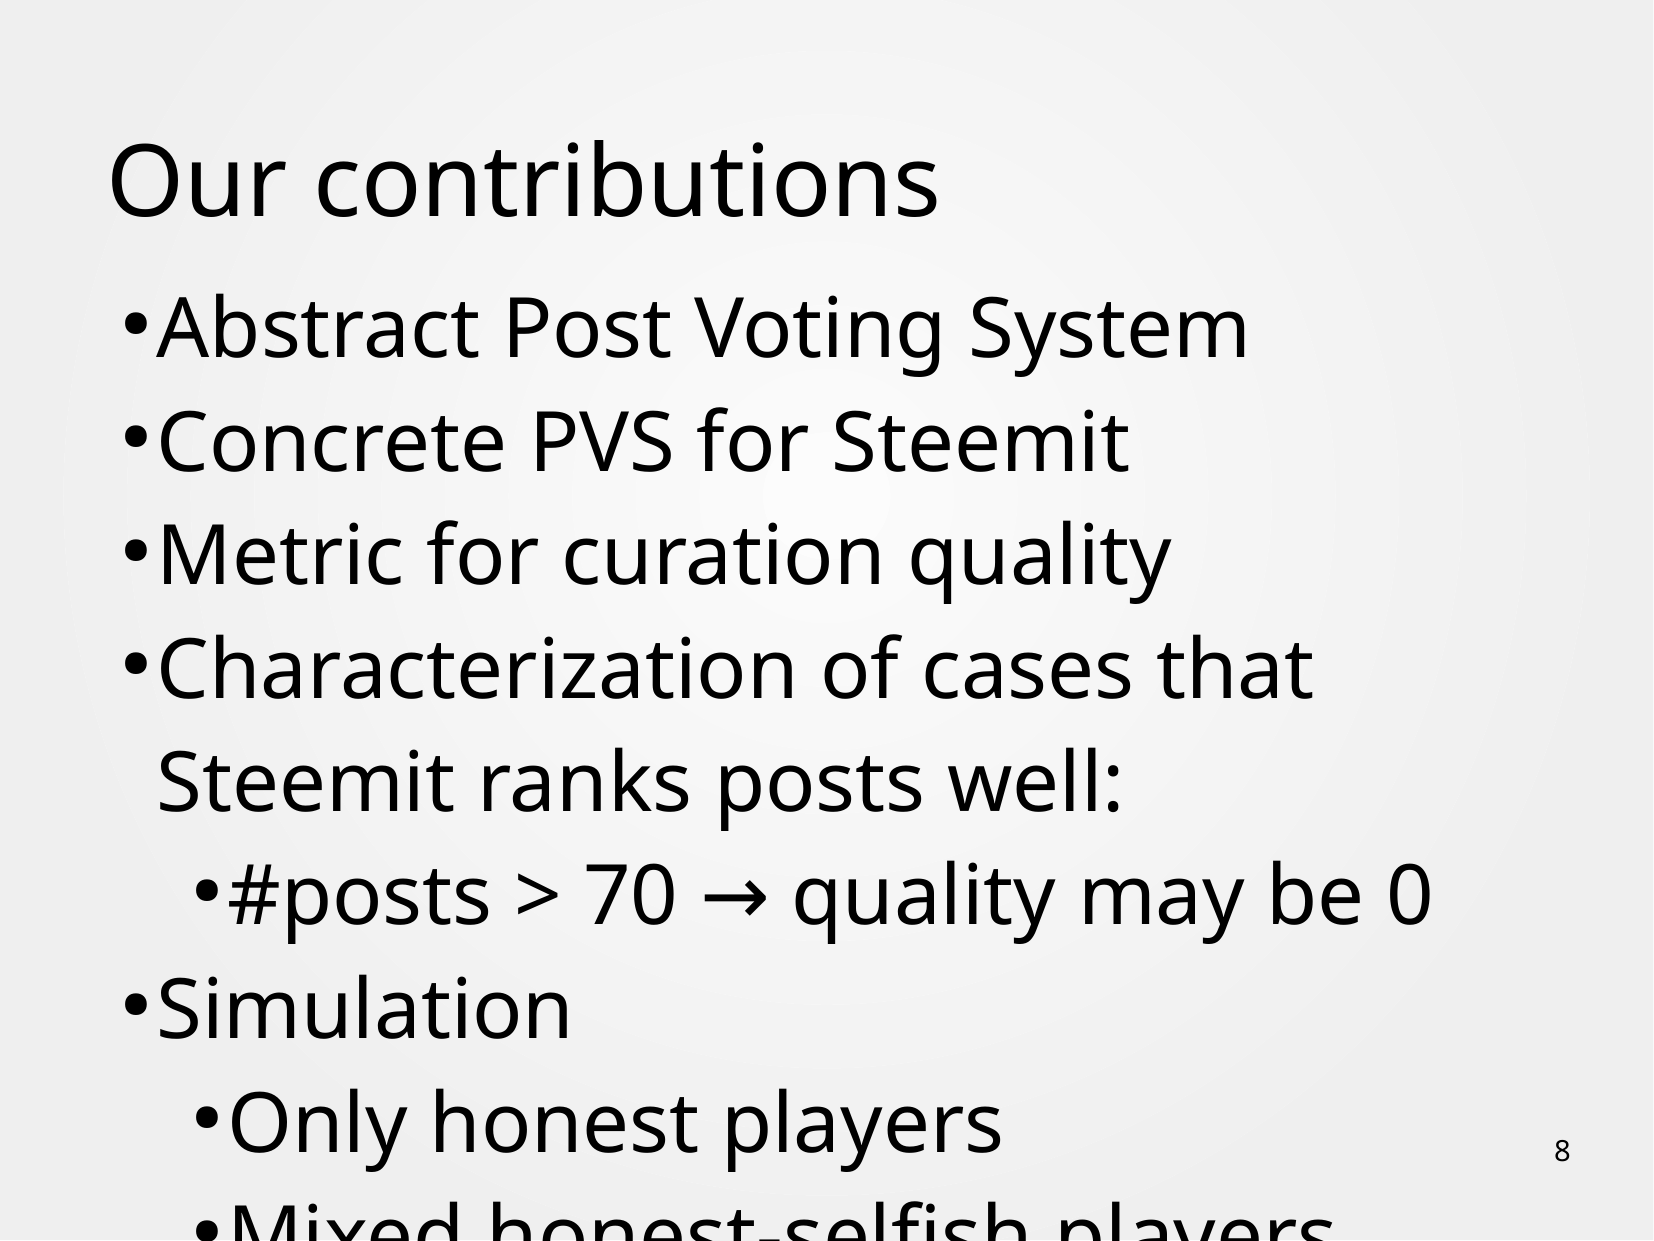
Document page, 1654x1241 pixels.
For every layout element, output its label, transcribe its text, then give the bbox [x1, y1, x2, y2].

title Our contributions [106, 124, 1252, 246]
text_box Abstract Post Voting System Concrete PVS for Steemit Metric for curation quality Characterization of cases that Steemit ranks posts well: #posts > 70 → quality may be 0 Simulation Only honest players Mixed honest-selfish players [106, 261, 1591, 1150]
